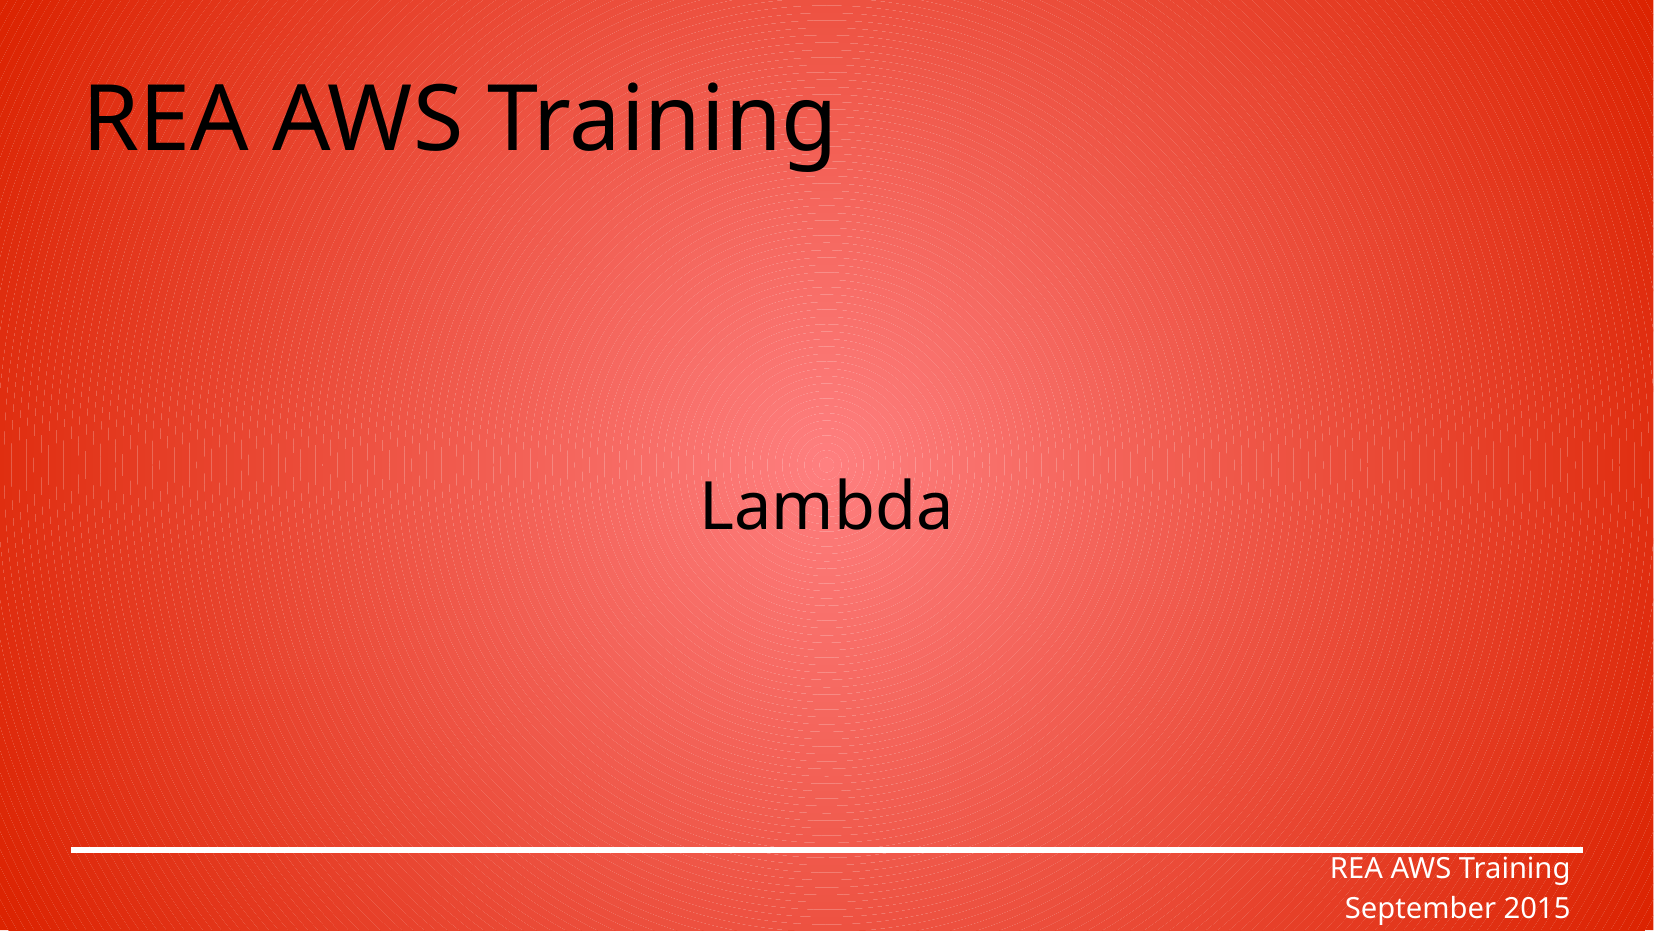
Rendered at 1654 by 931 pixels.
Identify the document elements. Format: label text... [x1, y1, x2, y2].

list Lambda [82, 217, 1571, 758]
title REA AWS Training [82, 37, 1571, 193]
